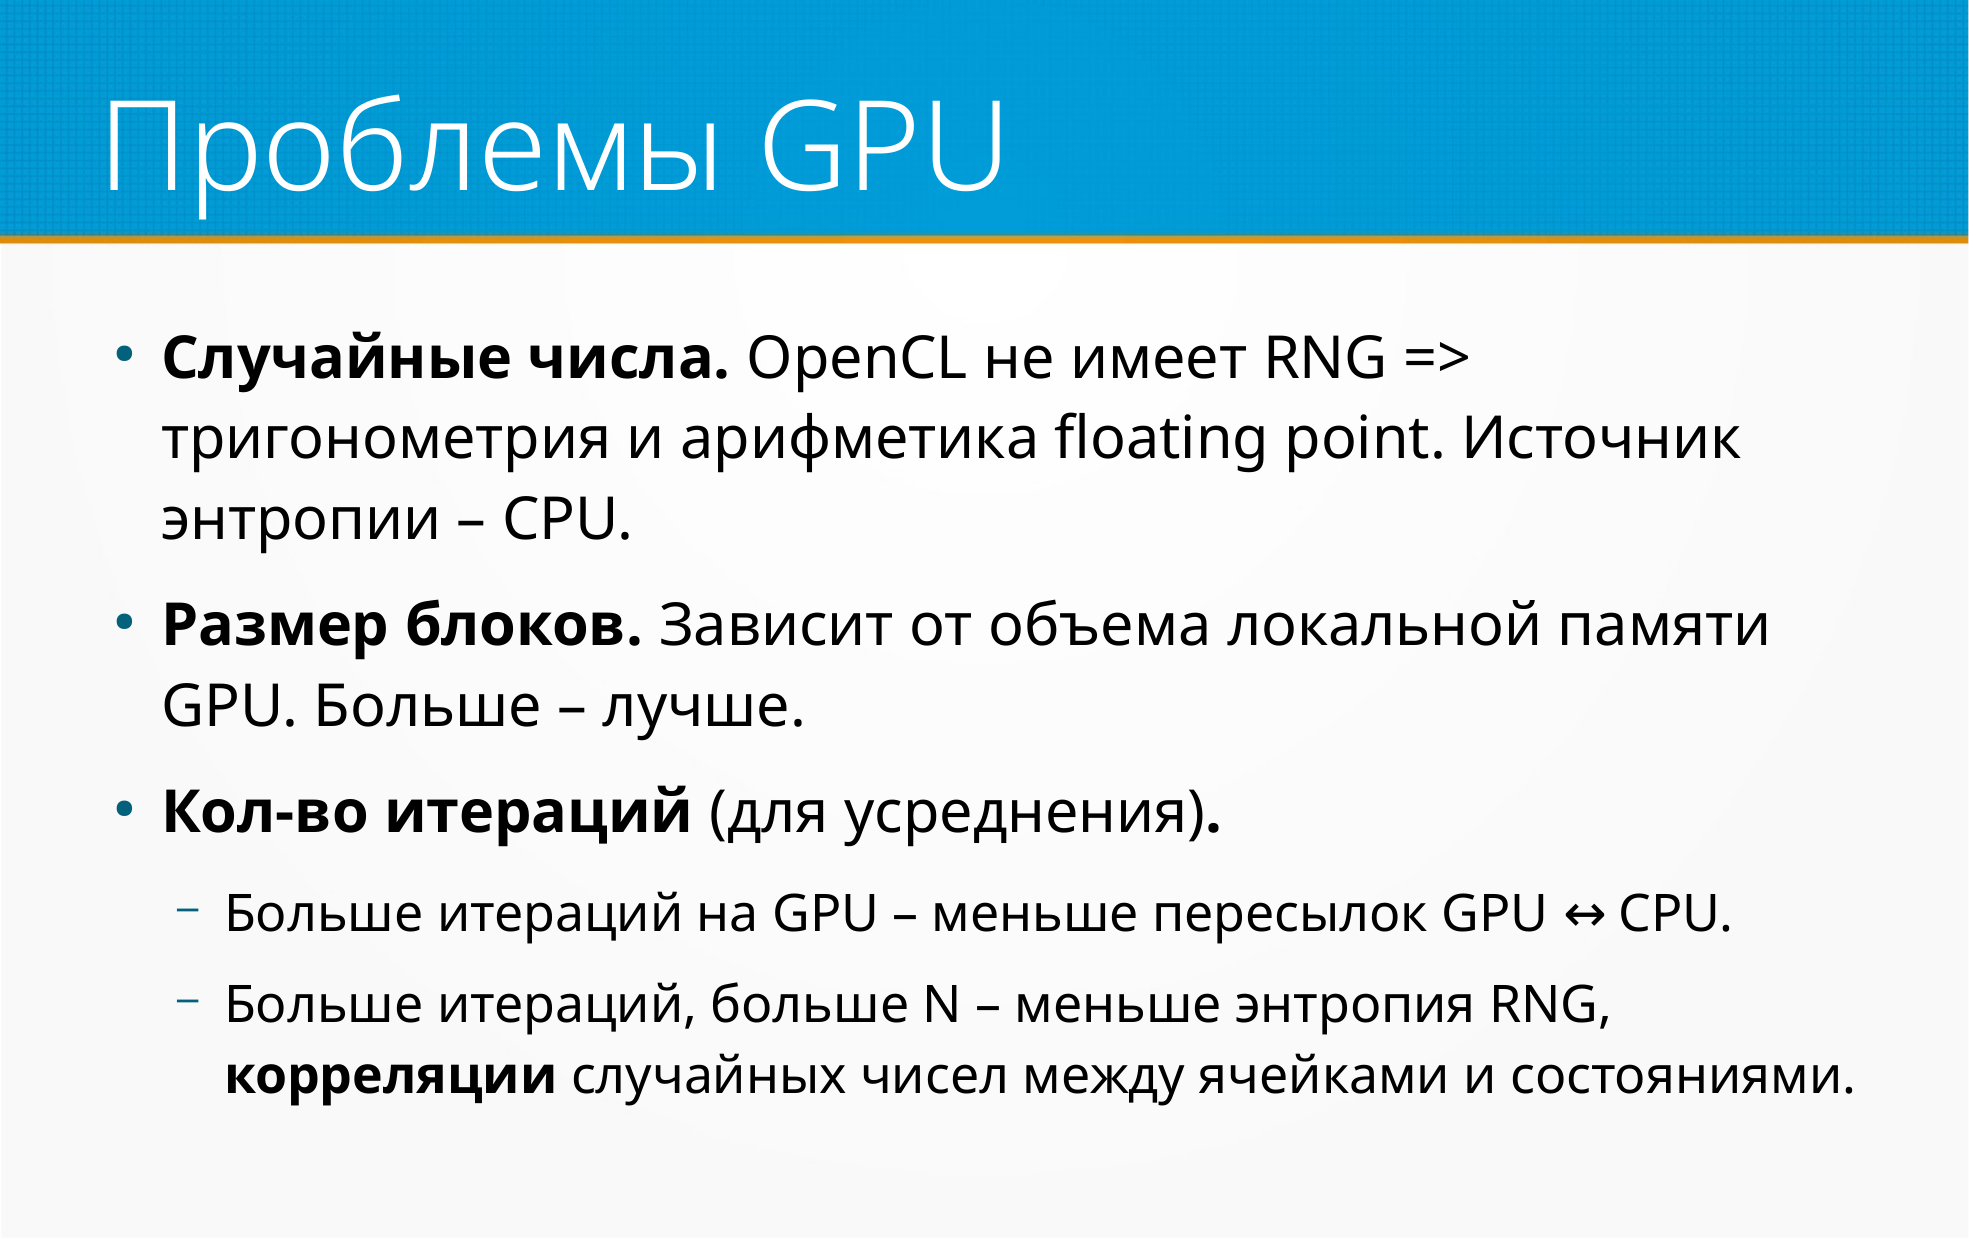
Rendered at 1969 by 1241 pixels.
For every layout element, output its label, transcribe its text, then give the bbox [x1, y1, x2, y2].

title Проблемы GPU [98, 19, 1870, 227]
picture [0, 233, 1969, 1241]
list Случайные числа. OpenCL не имеет RNG => тригонометрия и арифметика floating point. Источник энтропии – CPU. Размер блоков. Зависит от объема локальной памяти GPU. Больше – лучше. Кол-во итераций (для усреднения). Больше итераций на GPU – меньше пересылок GPU ↔ CPU. Больше итераций, больше N – меньше энтропия RNG, корреляции случайных чисел между ячейками и состояниями. [98, 315, 1878, 1182]
